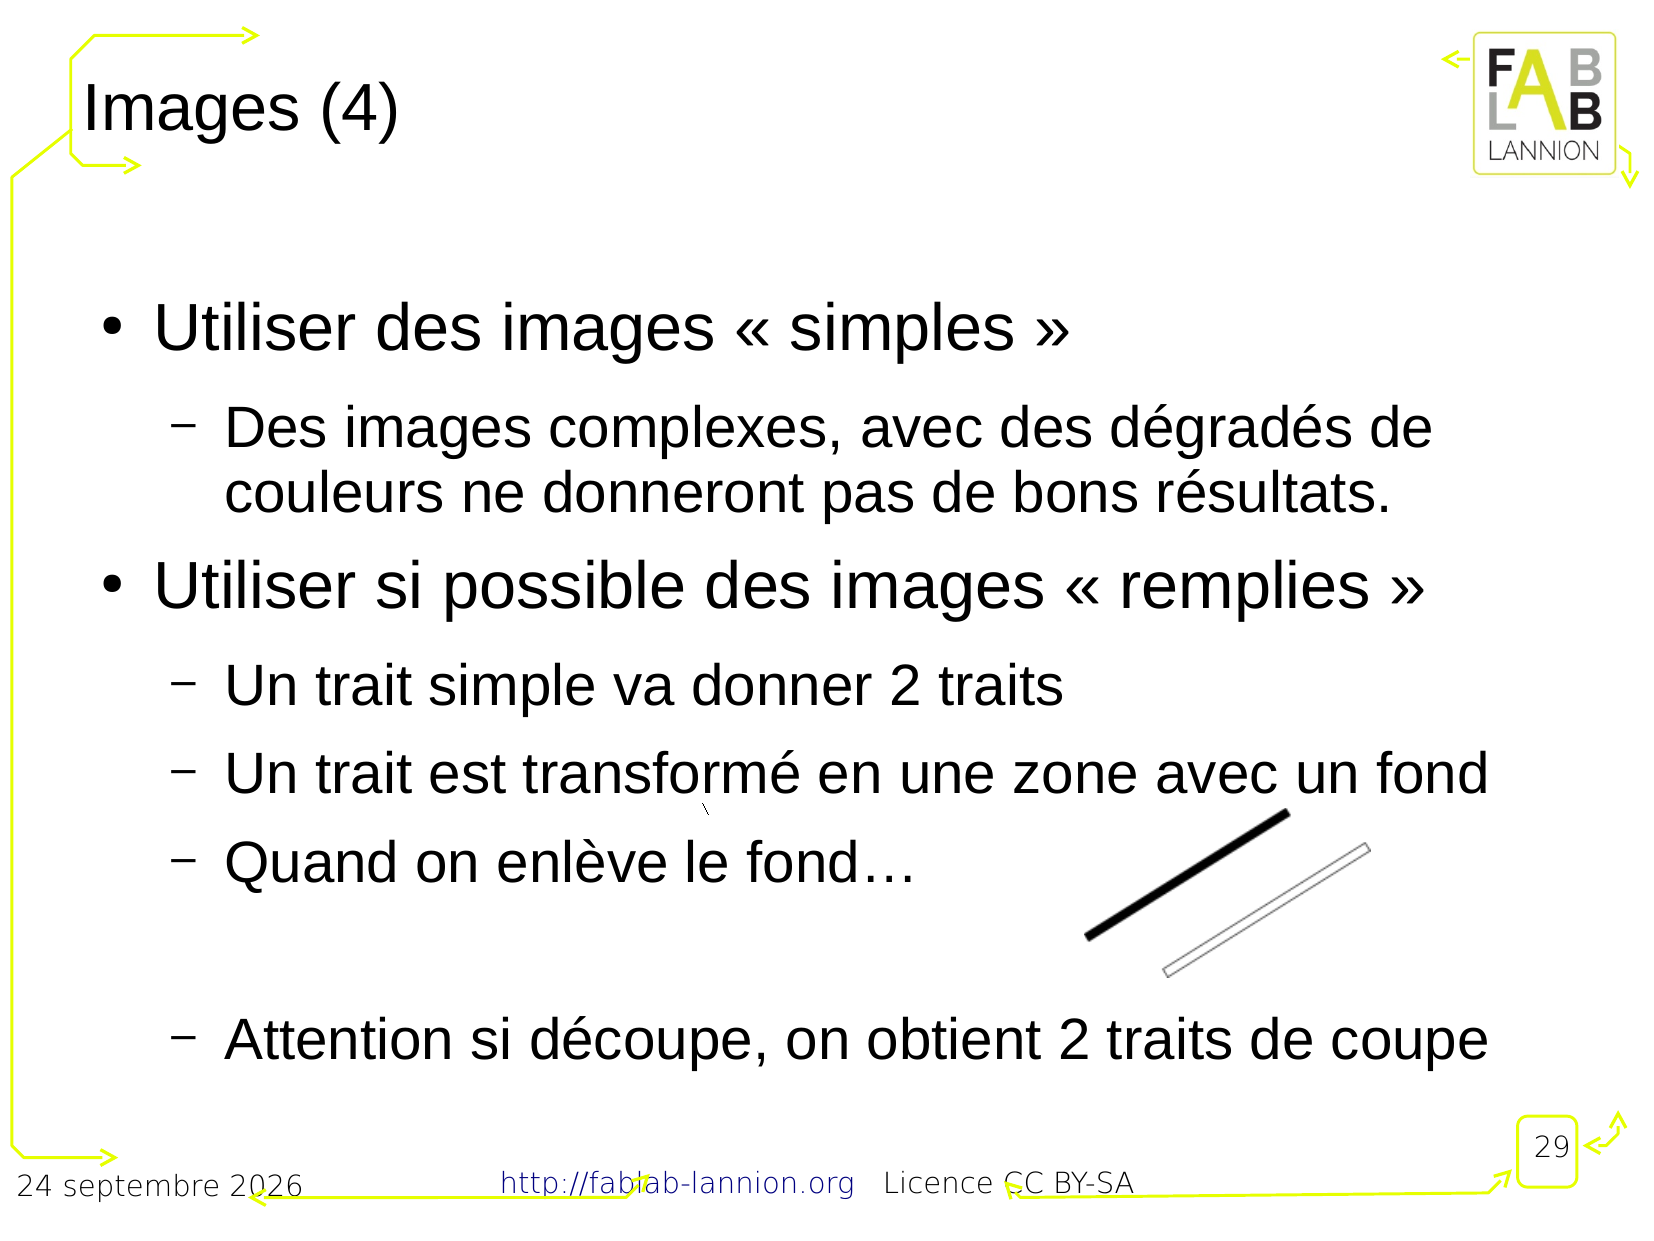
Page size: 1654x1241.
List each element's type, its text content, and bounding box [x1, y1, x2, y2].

picture [1084, 808, 1371, 978]
picture [1470, 29, 1619, 178]
title Images (4) [82, 49, 1441, 166]
list Utiliser des images « simples » Des images complexes, avec des dégradés de couleurs ne donneront pas de bons résultats. Utiliser si possible des images « remplies » Un trait simple va donner 2 traits Un trait est transformé en une zone avec un fond Quand on enlève le fond… Attention si découpe, on obtient 2 traits de coupe [82, 290, 1571, 1123]
